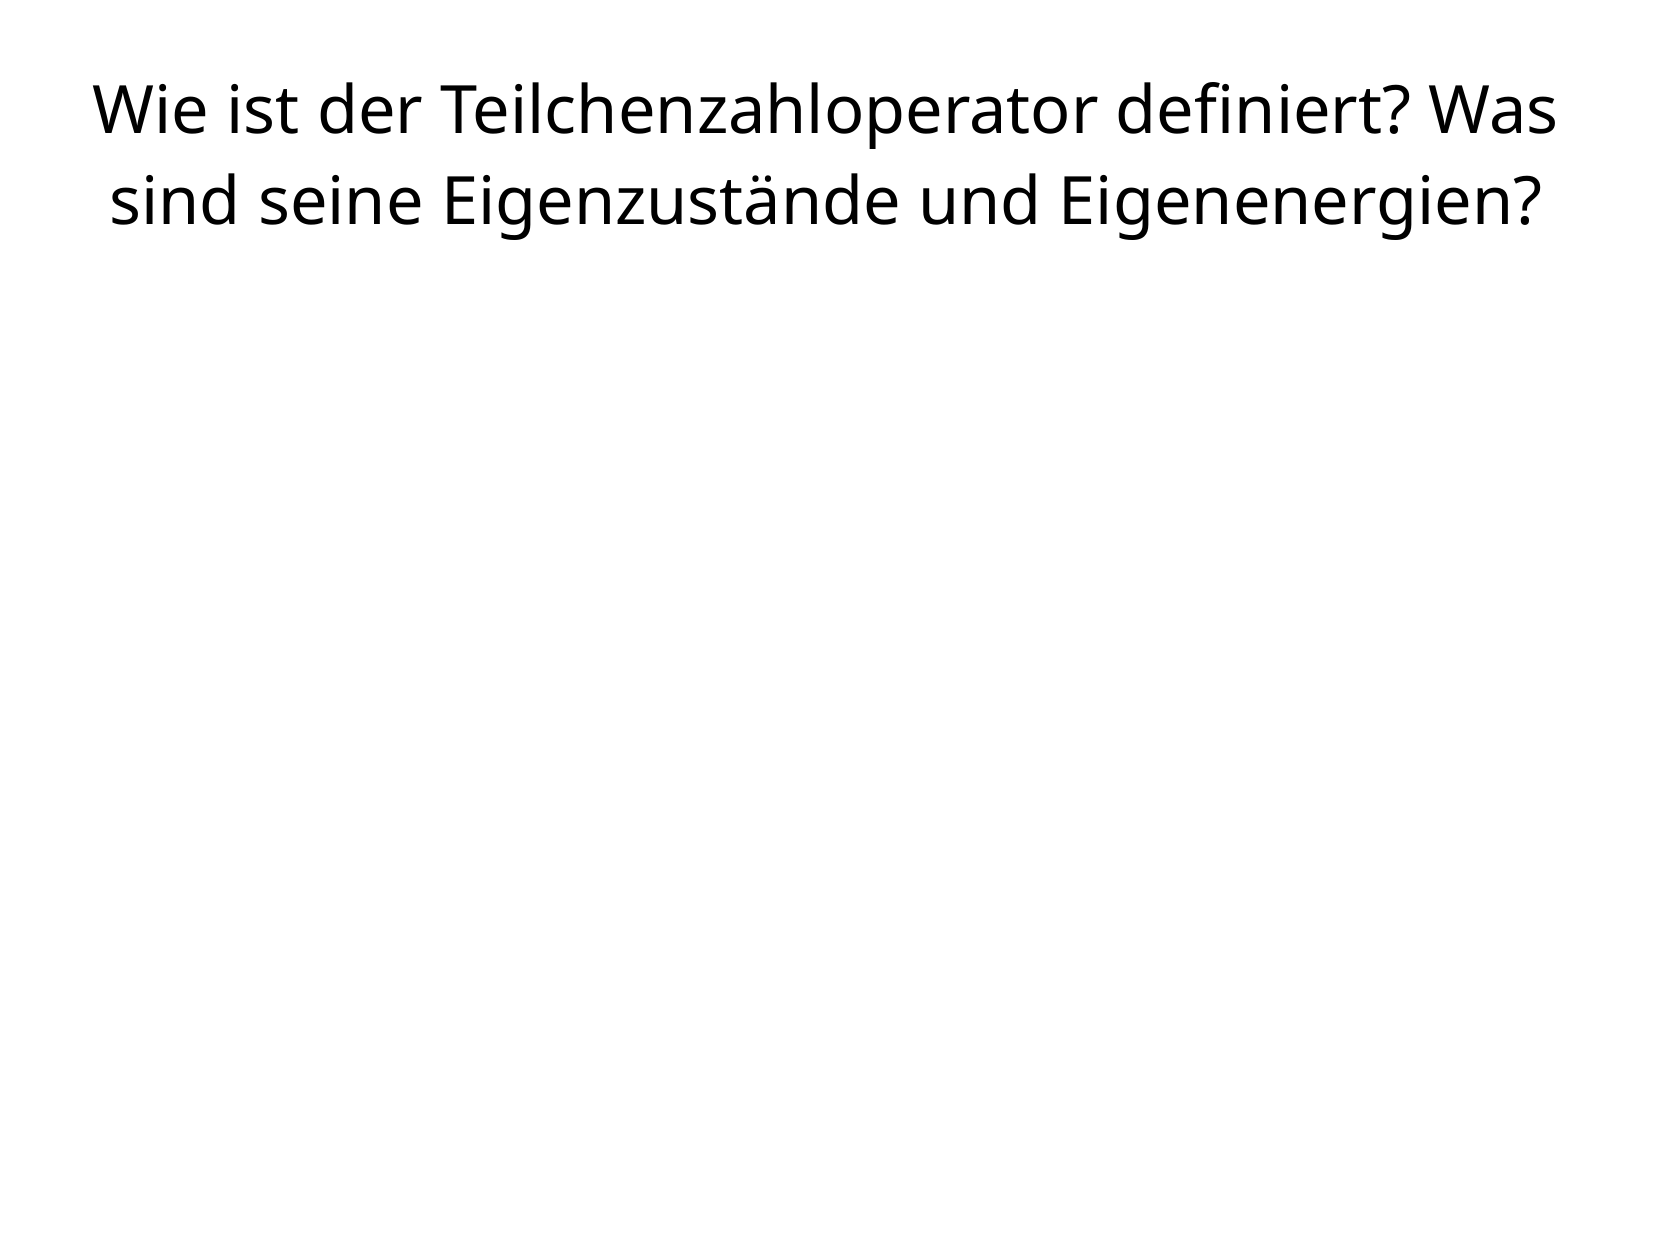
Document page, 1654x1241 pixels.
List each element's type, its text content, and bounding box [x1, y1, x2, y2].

title Wie ist der Teilchenzahloperator definiert? Was sind seine Eigenzustände und Eigenenergien? [82, 49, 1571, 257]
